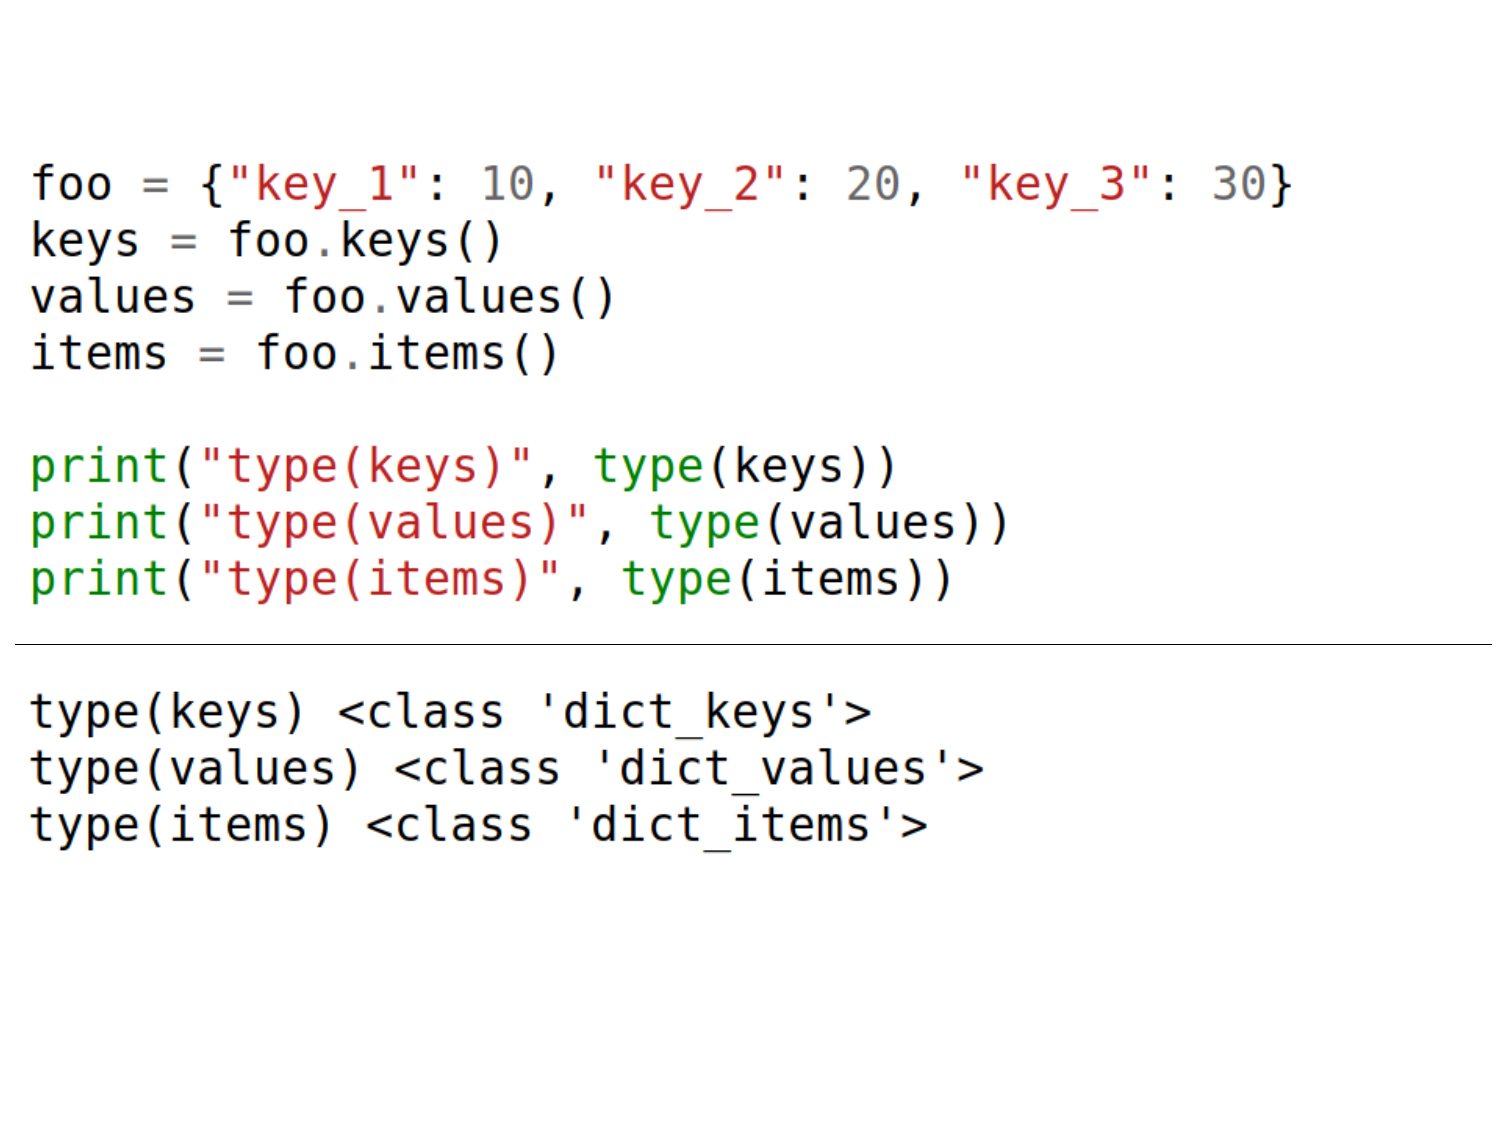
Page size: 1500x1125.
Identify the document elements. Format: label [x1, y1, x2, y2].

picture [18, 150, 1302, 617]
picture [20, 681, 1002, 871]
